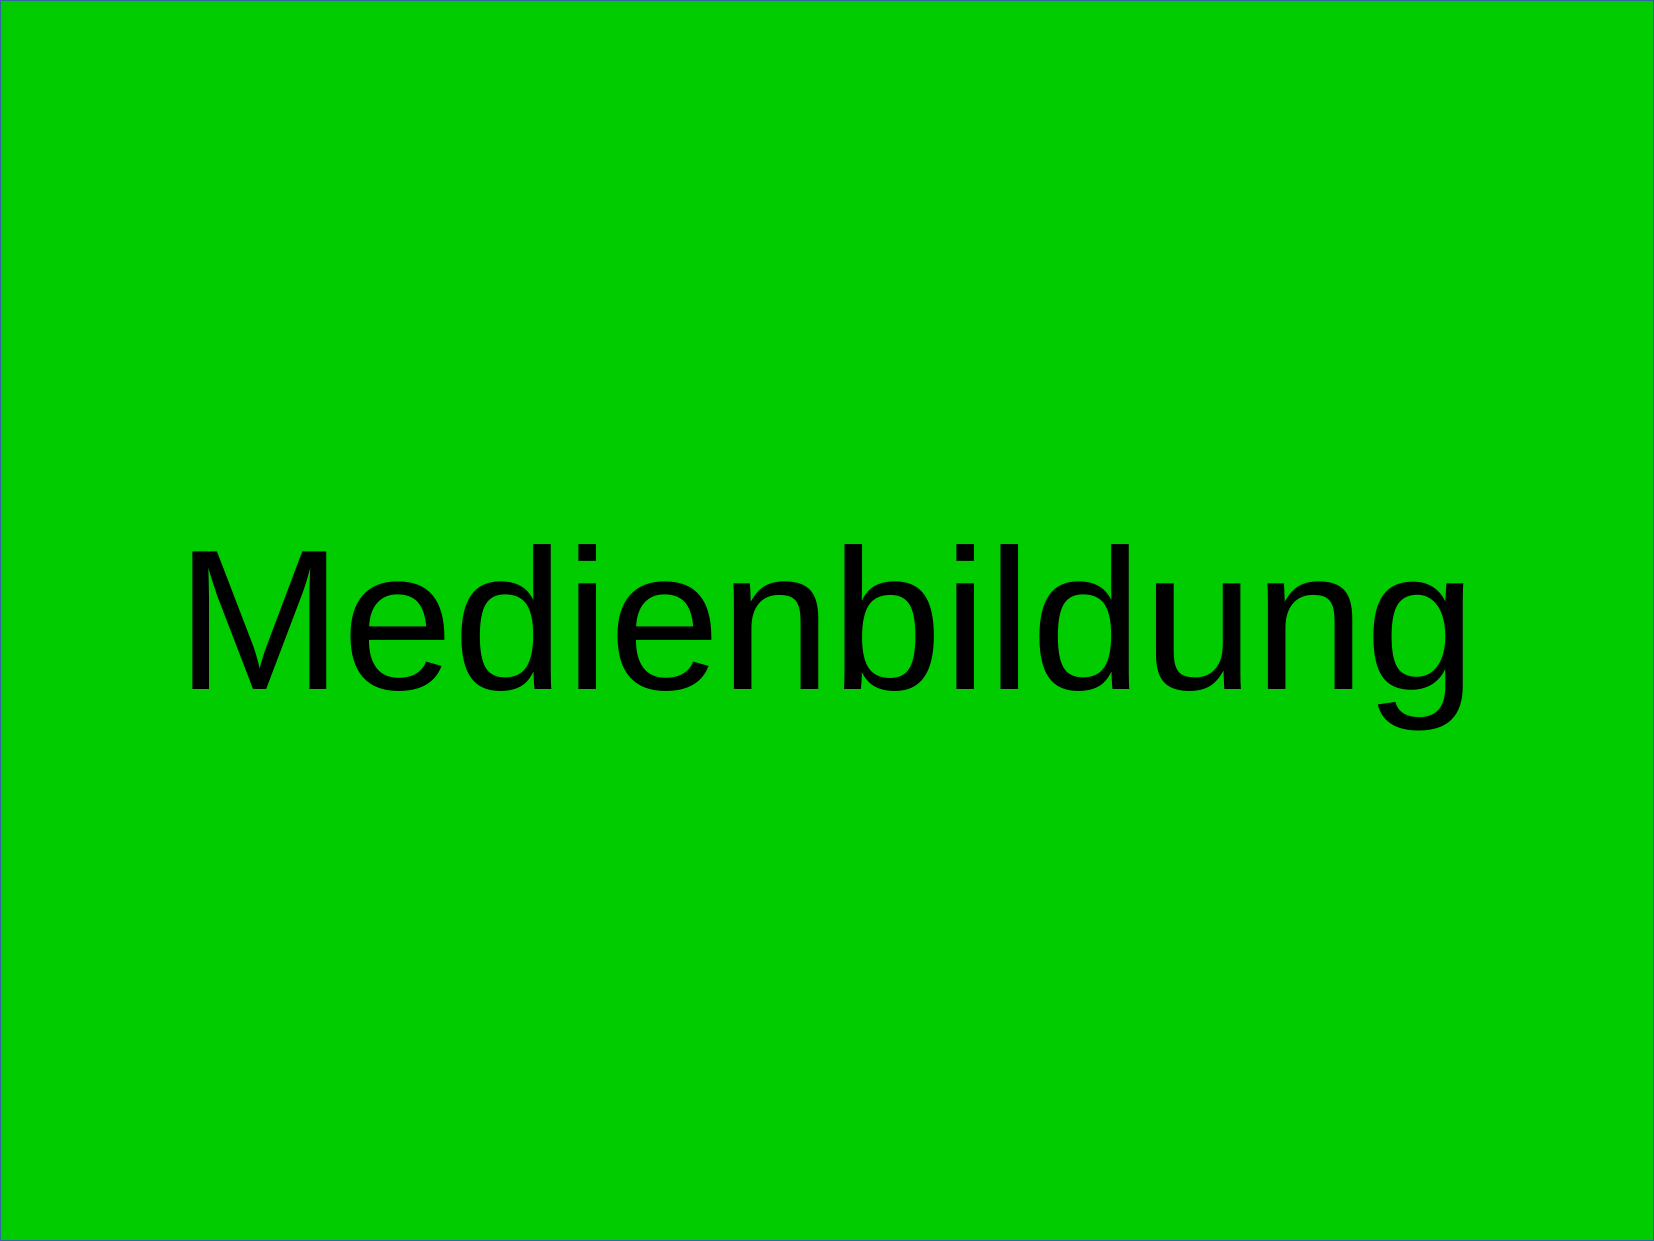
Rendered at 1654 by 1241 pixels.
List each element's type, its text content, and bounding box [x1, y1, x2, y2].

text_box Medienbildung [0, 0, 1654, 1241]
